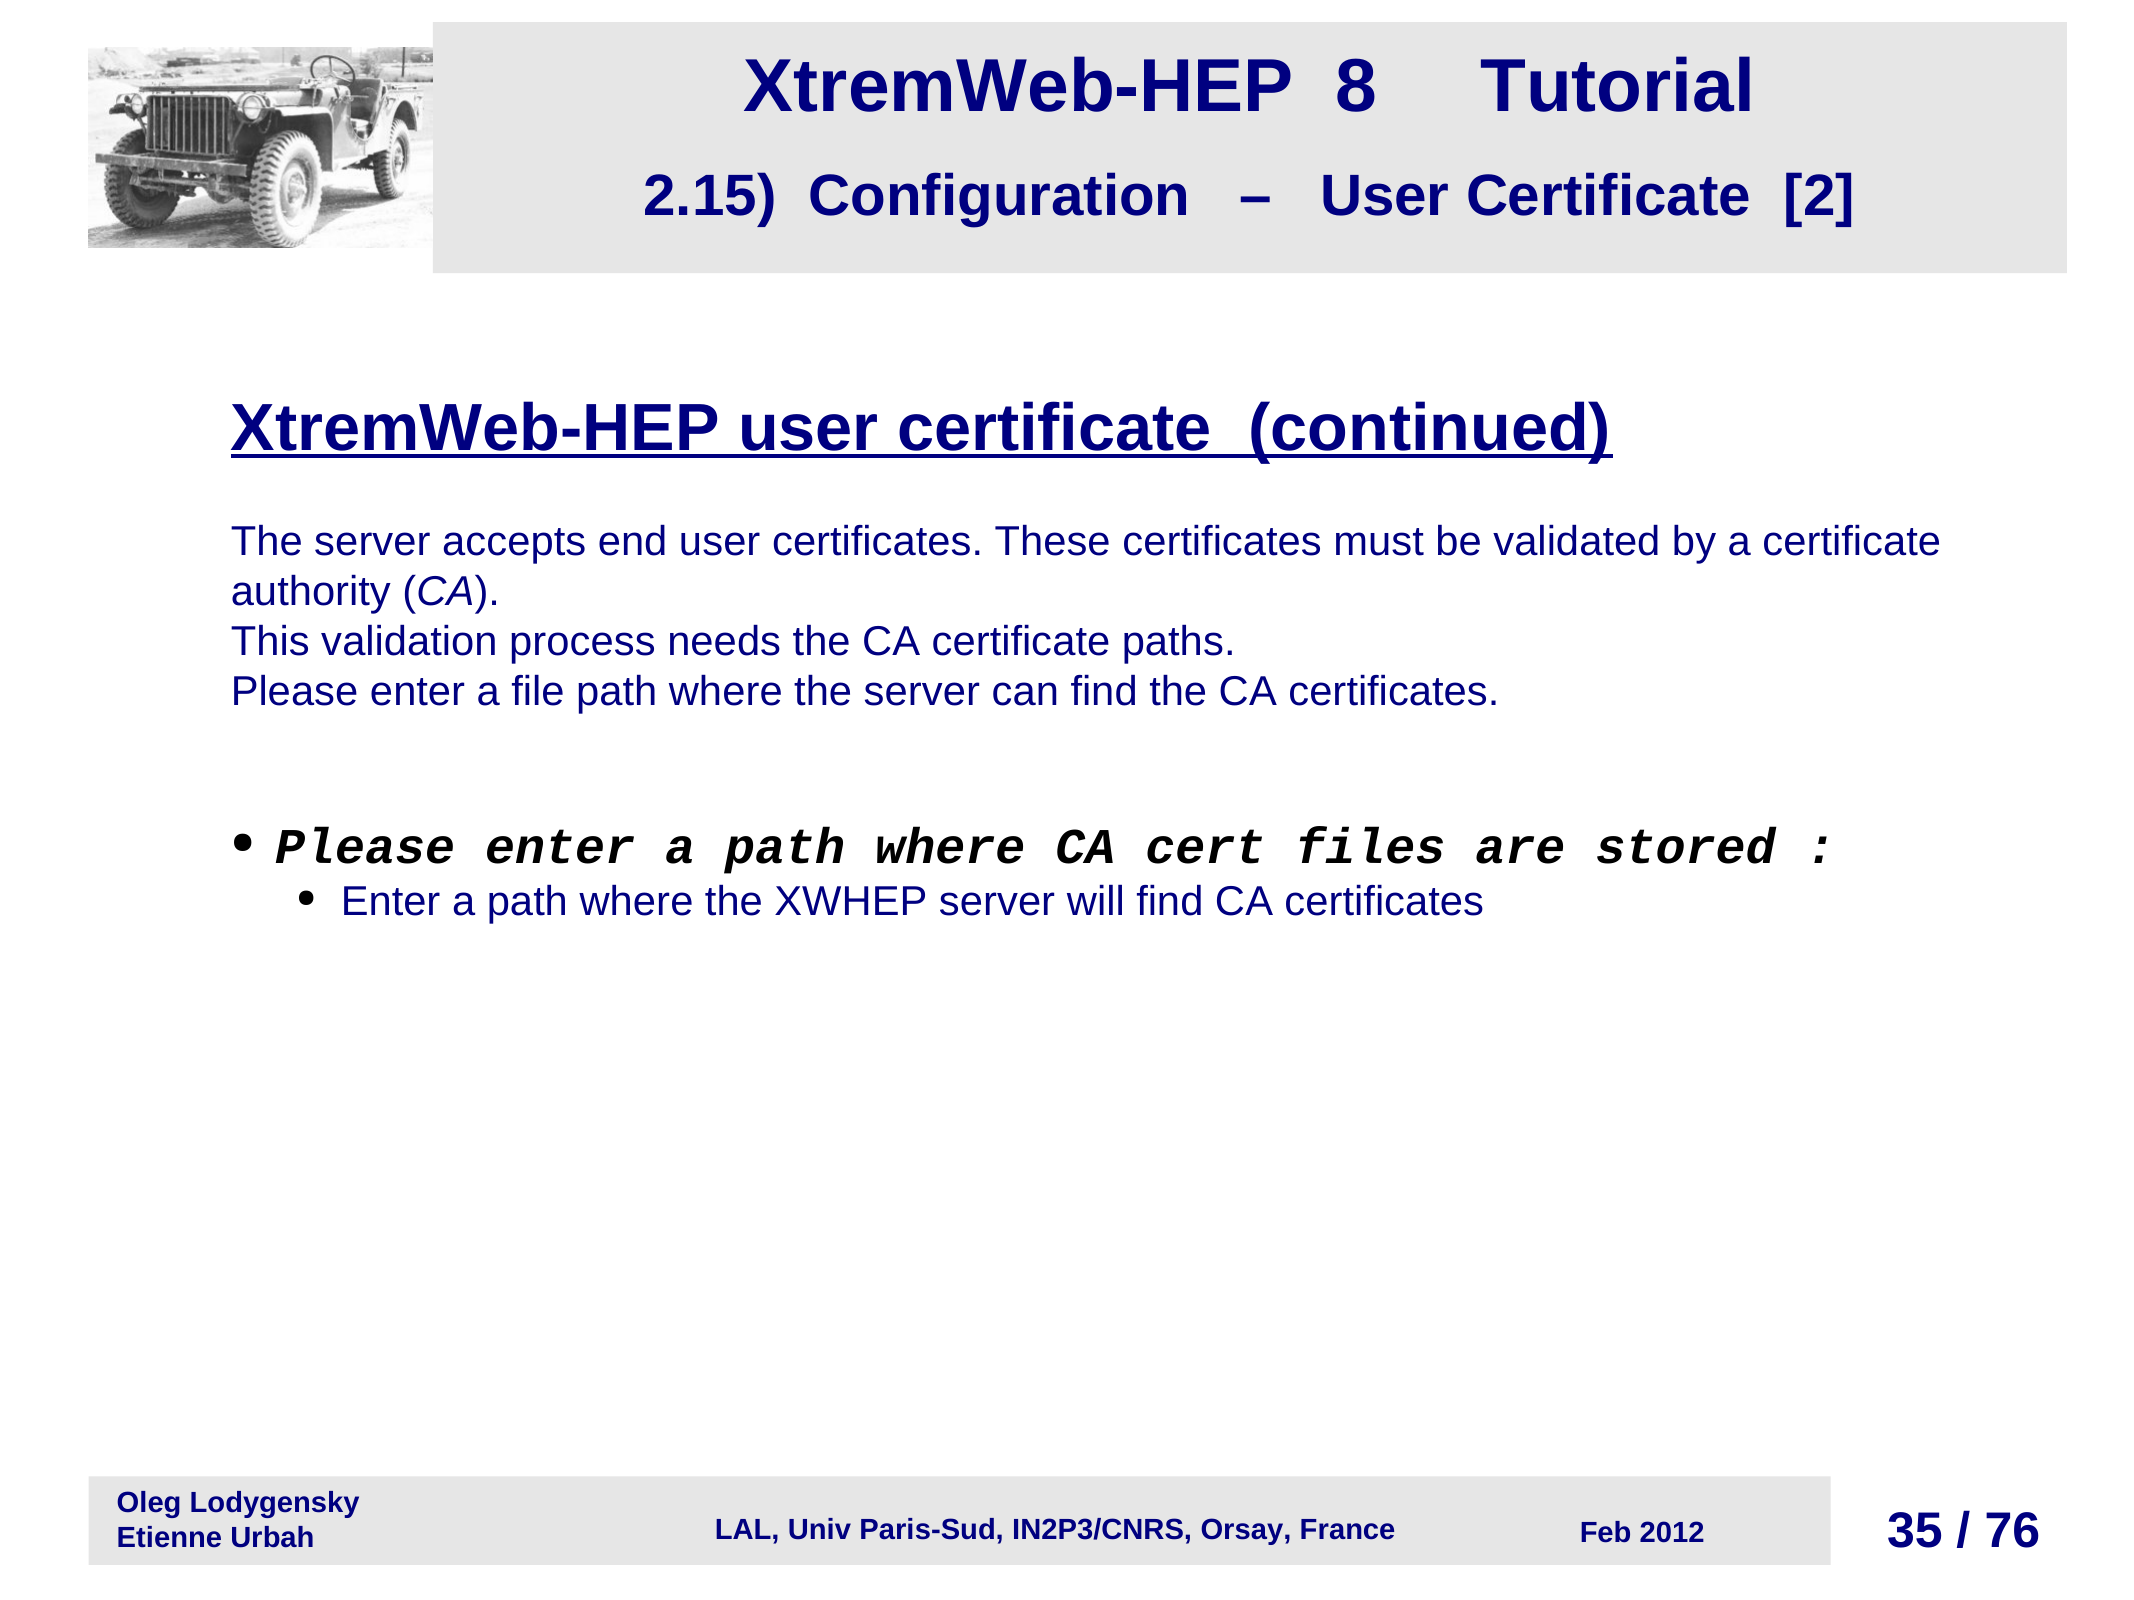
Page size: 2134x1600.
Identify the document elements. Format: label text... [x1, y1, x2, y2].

text_box XtremWeb-HEP user certificate (continued) The server accepts end user certificates. These certificates must be validated by a certificate authority (CA). This validation process needs the CA certificate paths. Please enter a file path where the server can find the CA certificates. Please enter a path where CA cert files are stored : Enter a path where the XWHEP server will find CA certificates [221, 383, 2067, 1063]
title 2.15) Configuration – User Certificate [2] [442, 118, 2067, 266]
picture [88, 47, 433, 248]
